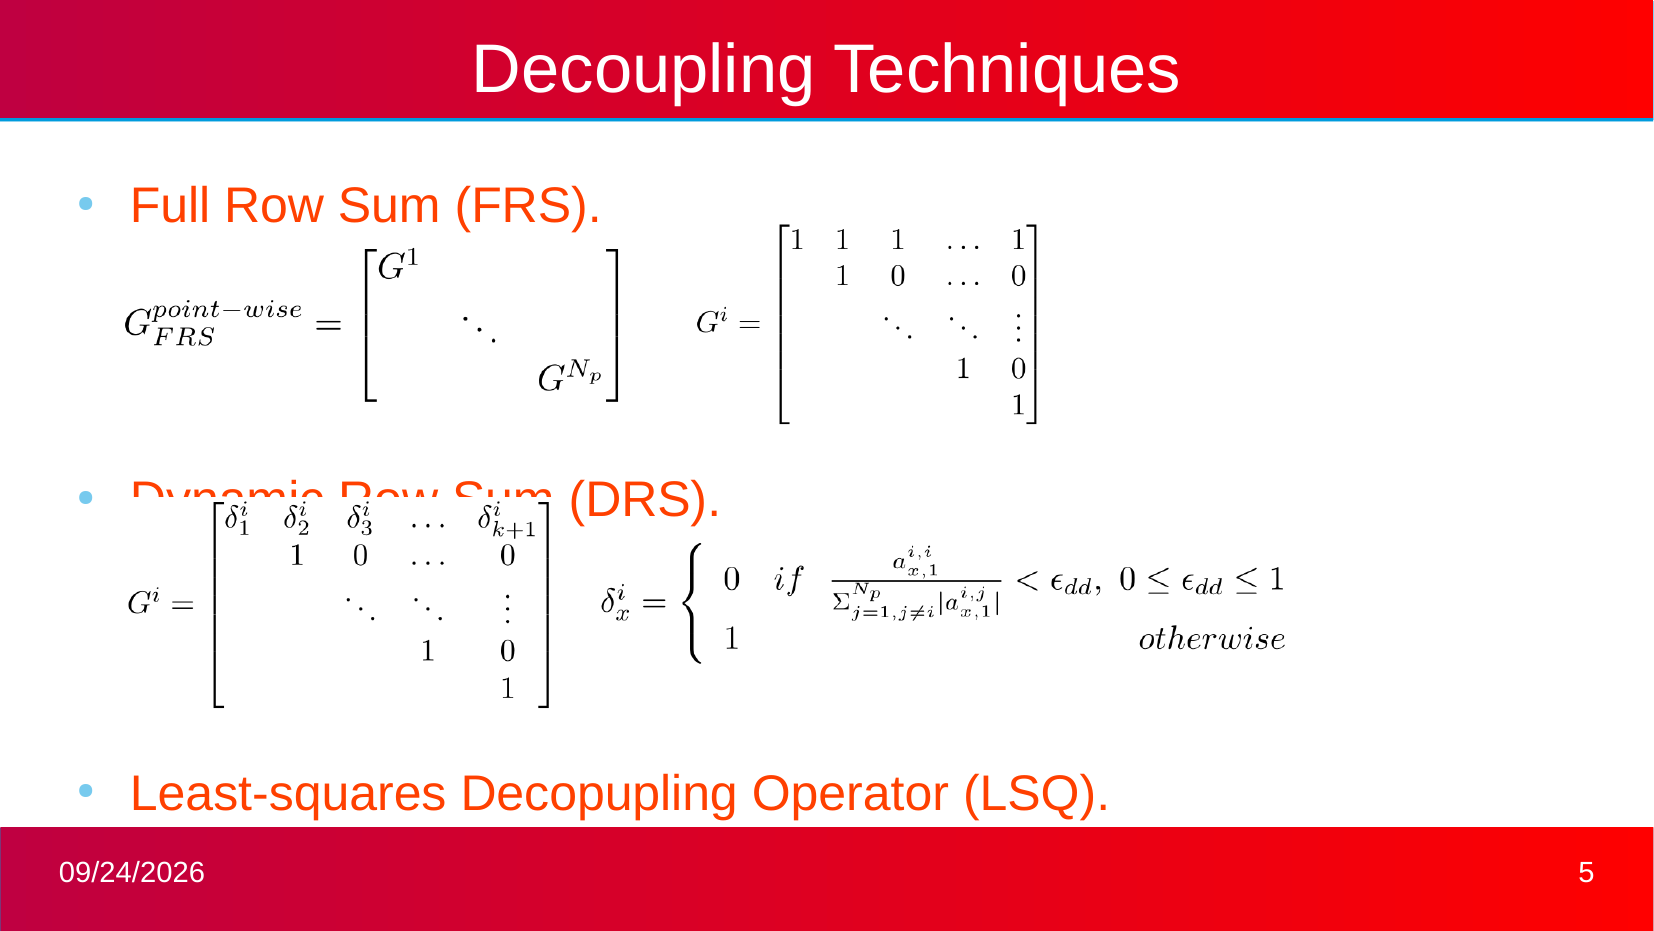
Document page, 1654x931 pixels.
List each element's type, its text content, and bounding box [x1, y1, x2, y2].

title Decoupling Techniques [59, 29, 1595, 108]
picture [694, 219, 1041, 428]
picture [124, 497, 553, 715]
picture [596, 533, 1289, 670]
list Full Row Sum (FRS). Dynamic Row Sum (DRS). Least-squares Decopupling Operator (LSQ). [59, 177, 1595, 768]
picture [122, 242, 624, 411]
